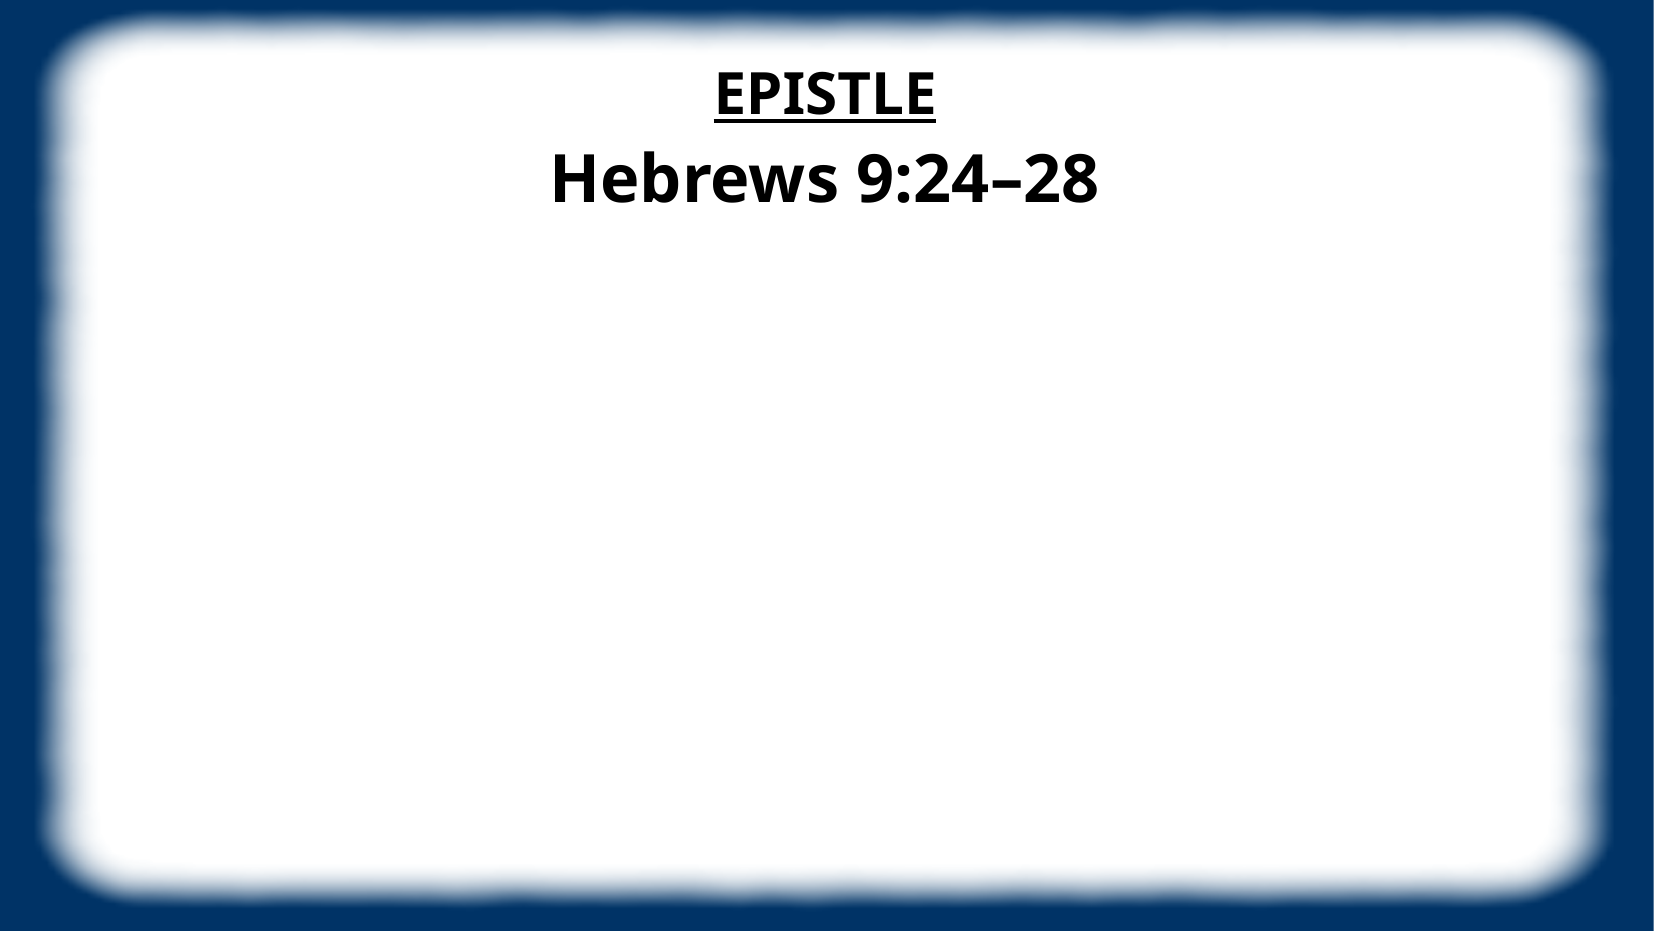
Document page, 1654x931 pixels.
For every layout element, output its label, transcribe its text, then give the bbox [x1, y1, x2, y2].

picture [0, 0, 1654, 931]
text_box EPISTLE Hebrews 9:24–28 [105, 45, 1546, 226]
